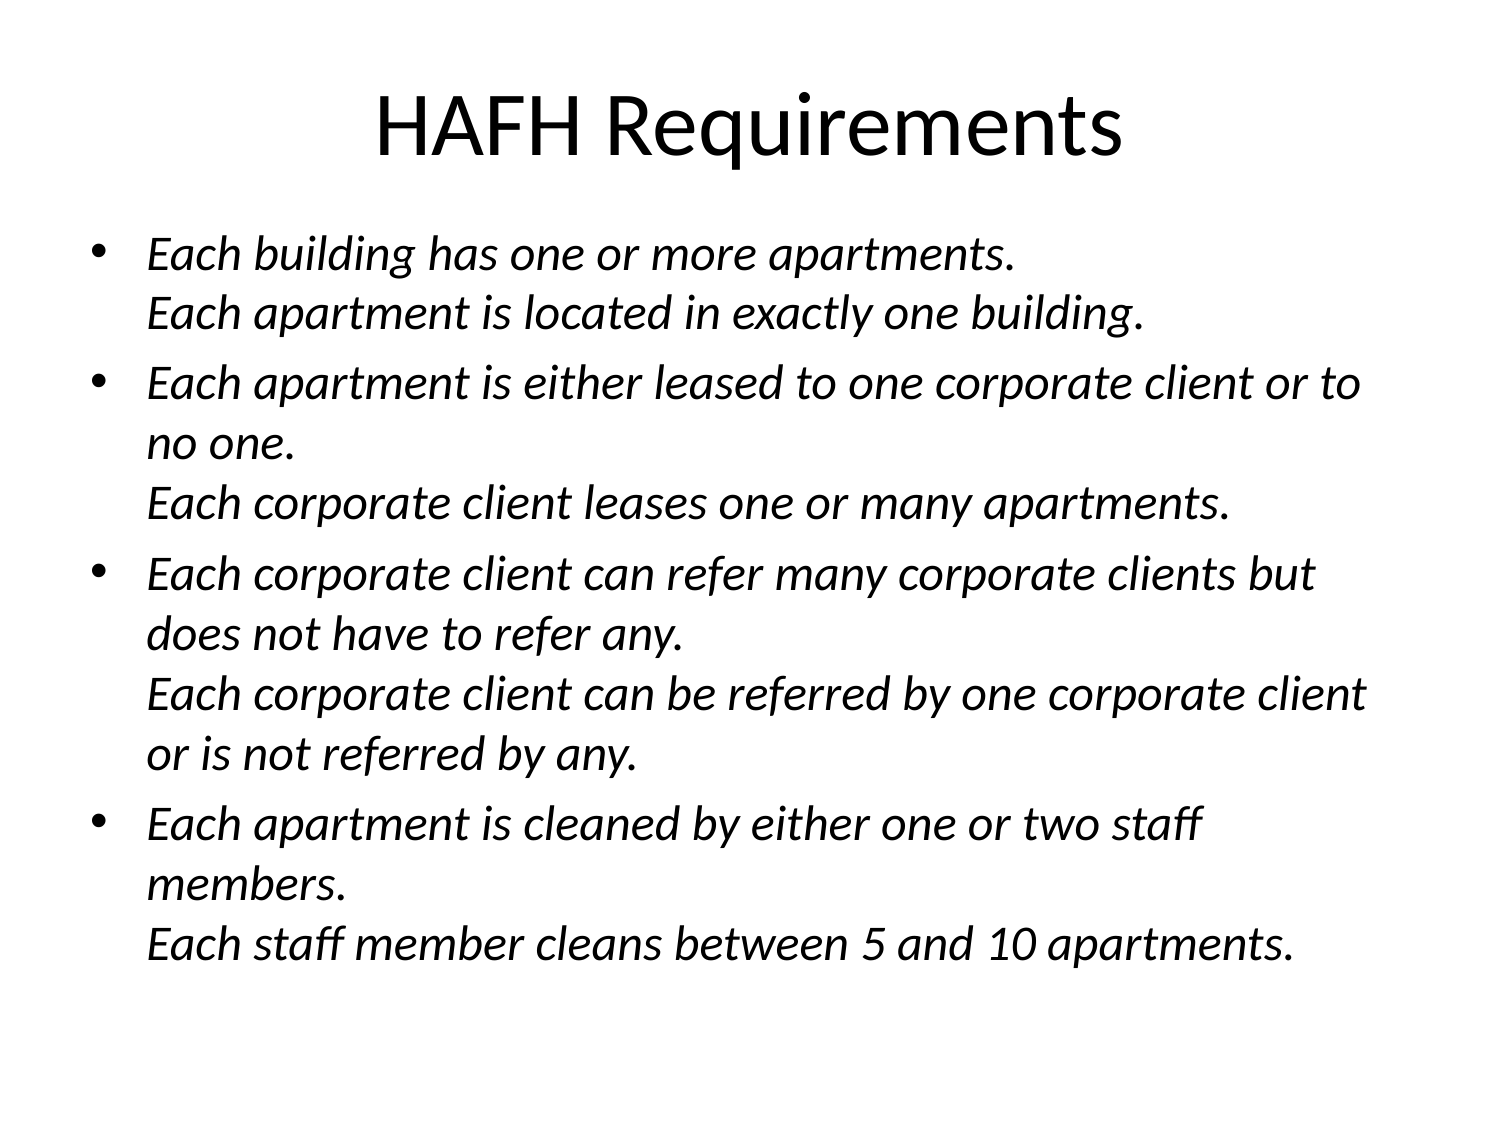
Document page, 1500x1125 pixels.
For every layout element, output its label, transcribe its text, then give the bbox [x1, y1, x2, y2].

title HAFH Requirements [75, 24, 1425, 212]
list Each building has one or more apartments. Each apartment is located in exactly one building. Each apartment is either leased to one corporate client or to no one. Each corporate client leases one or many apartments. Each corporate client can refer many corporate clients but does not have to refer any. Each corporate client can be referred by one corporate client or is not referred by any. Each apartment is cleaned by either one or two staff members. Each staff member cleans between 5 and 10 apartments. [75, 212, 1425, 1005]
